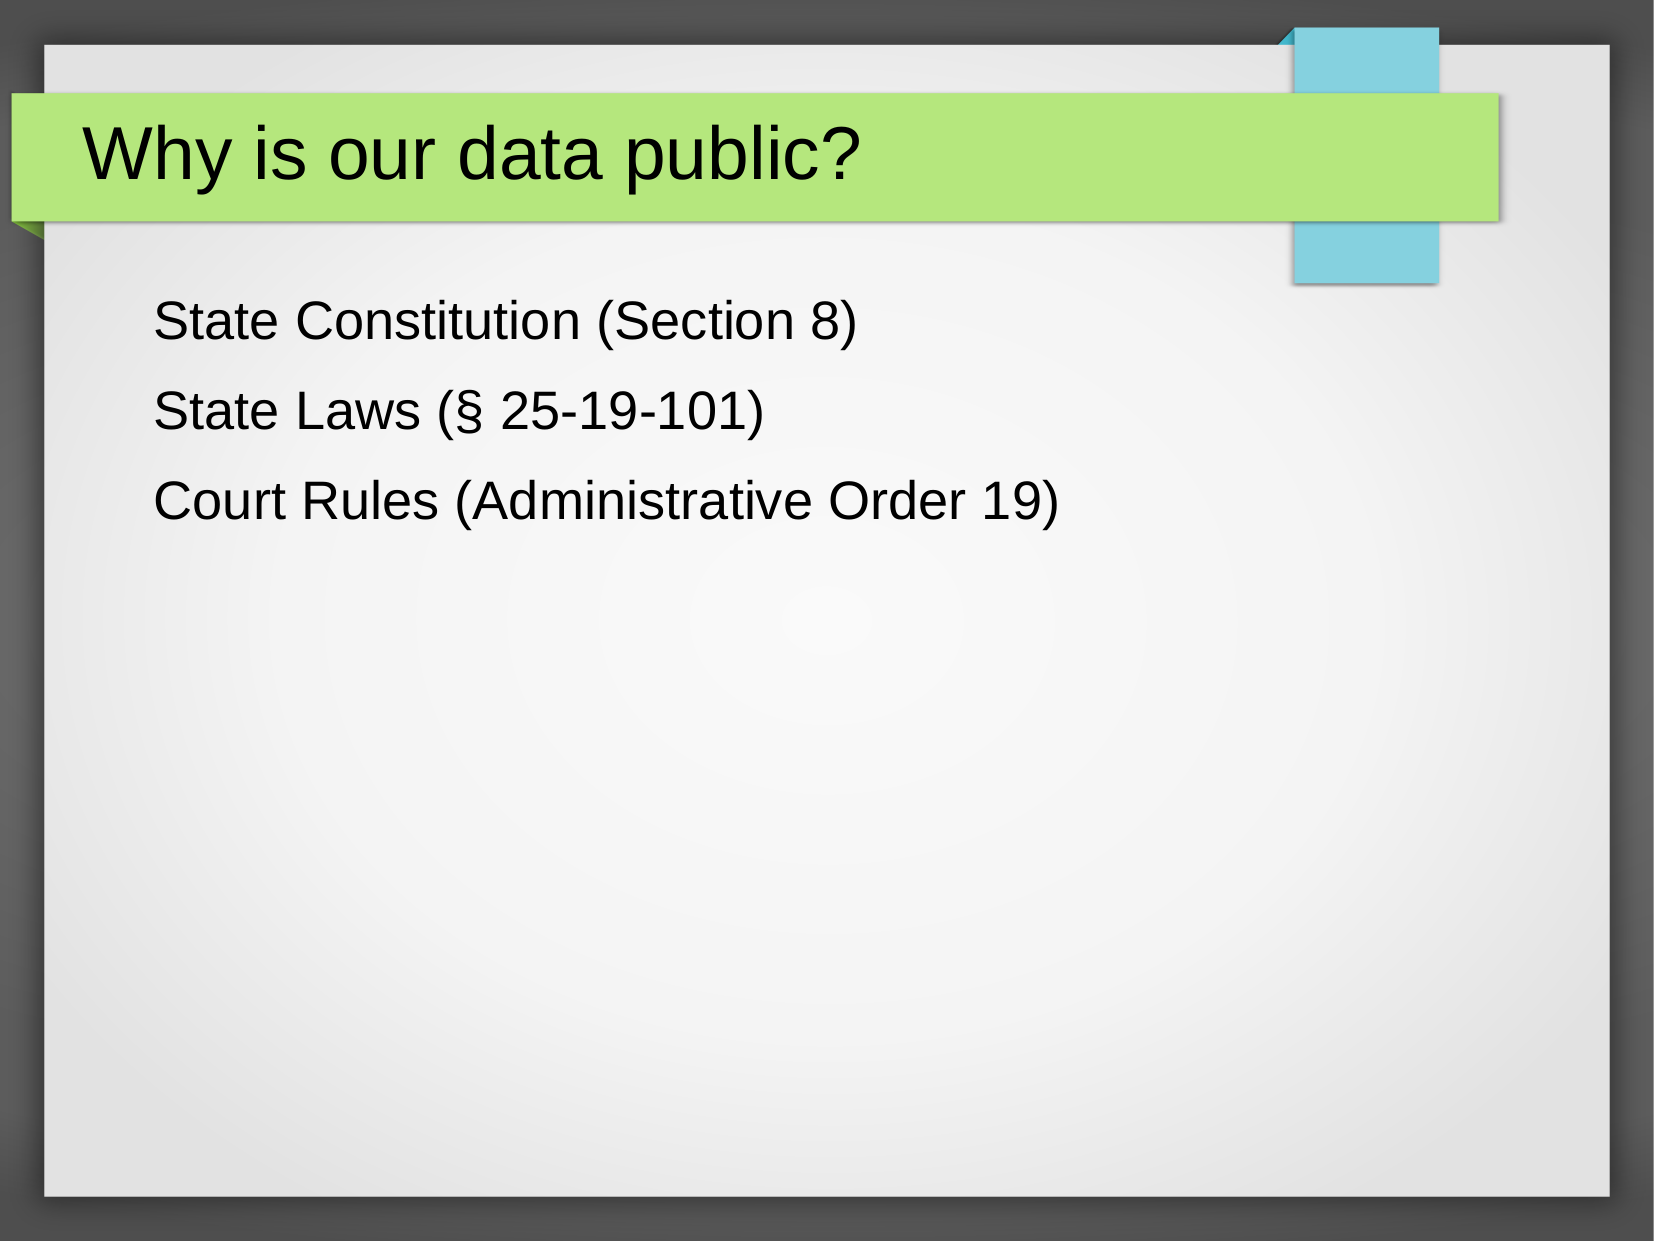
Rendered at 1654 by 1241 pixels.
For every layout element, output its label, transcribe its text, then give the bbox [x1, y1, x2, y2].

title Why is our data public? [82, 94, 1264, 213]
list State Constitution (Section 8) State Laws (§ 25-19-101) Court Rules (Administrative Order 19) [82, 290, 1571, 1010]
picture [0, 0, 1654, 1241]
